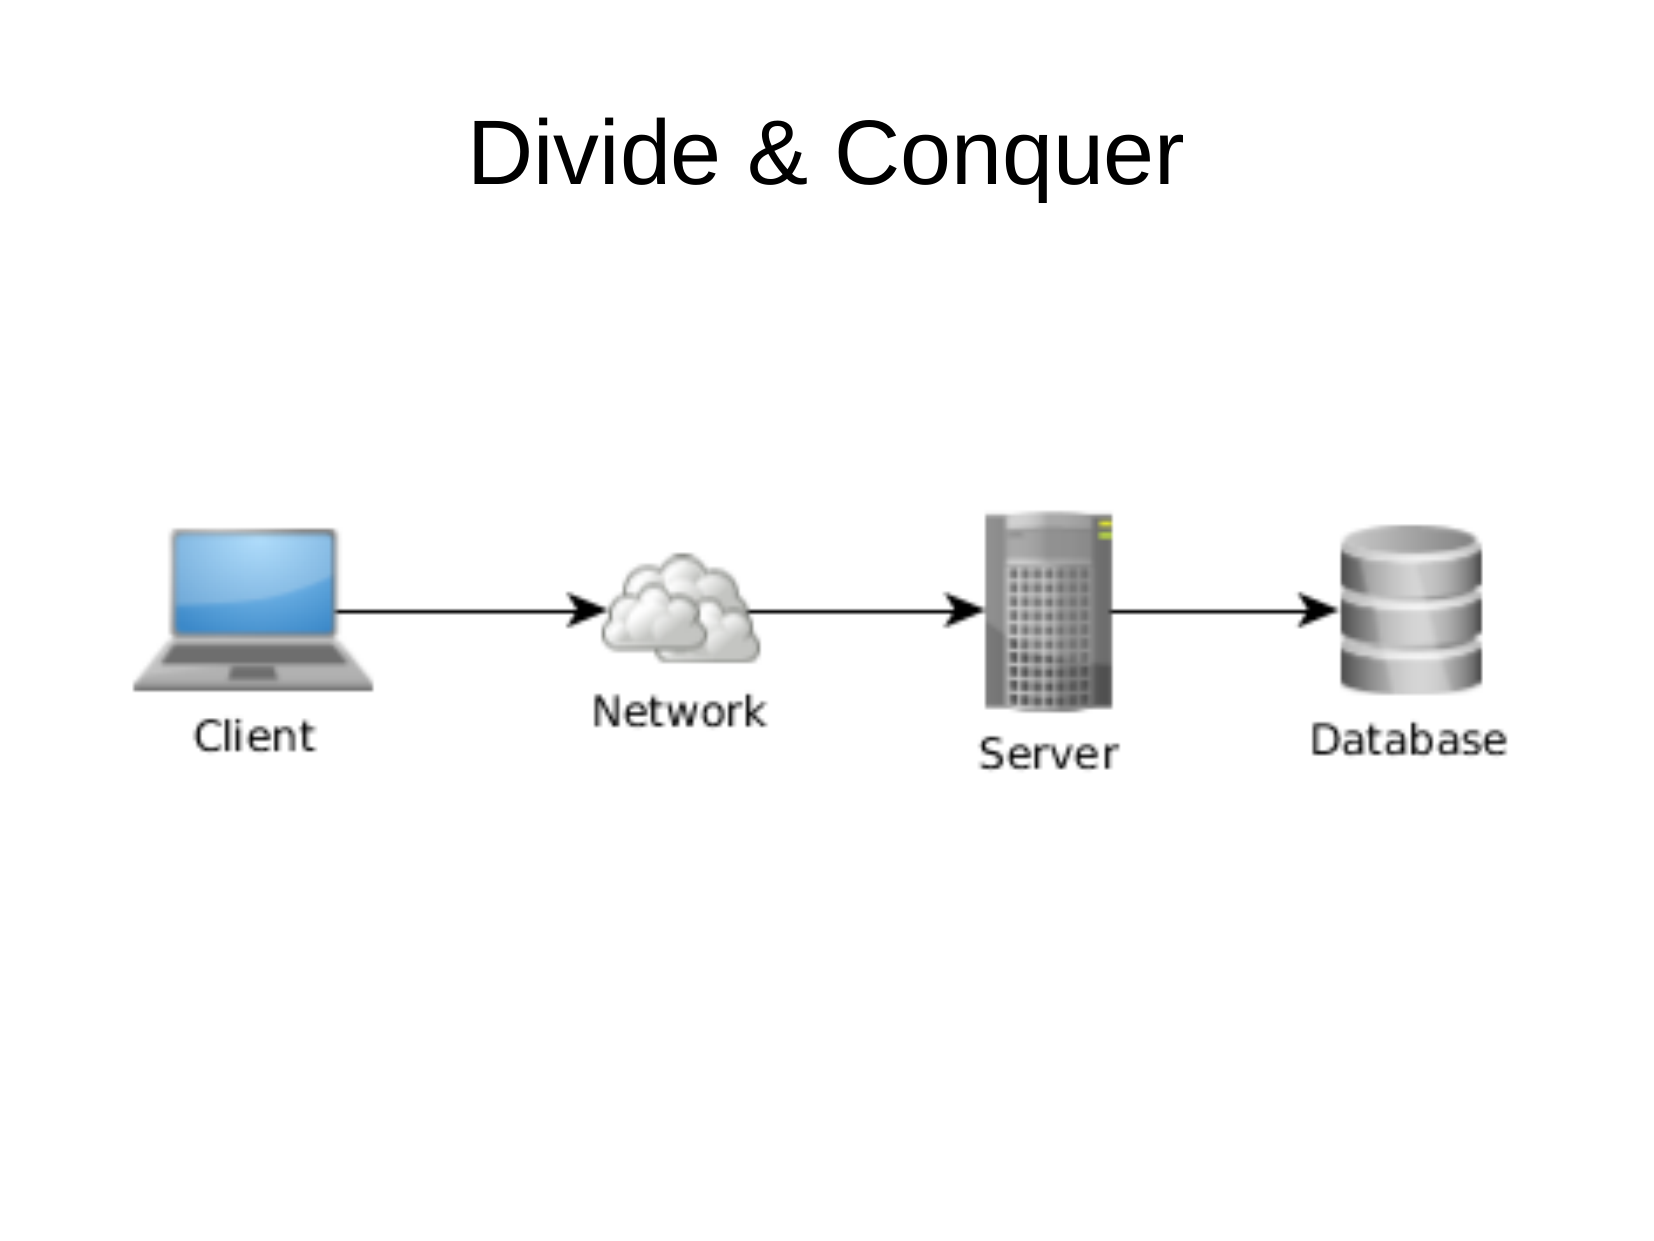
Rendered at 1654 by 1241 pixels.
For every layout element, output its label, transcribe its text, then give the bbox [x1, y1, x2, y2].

picture [82, 456, 1571, 844]
title Divide & Conquer [82, 49, 1571, 257]
